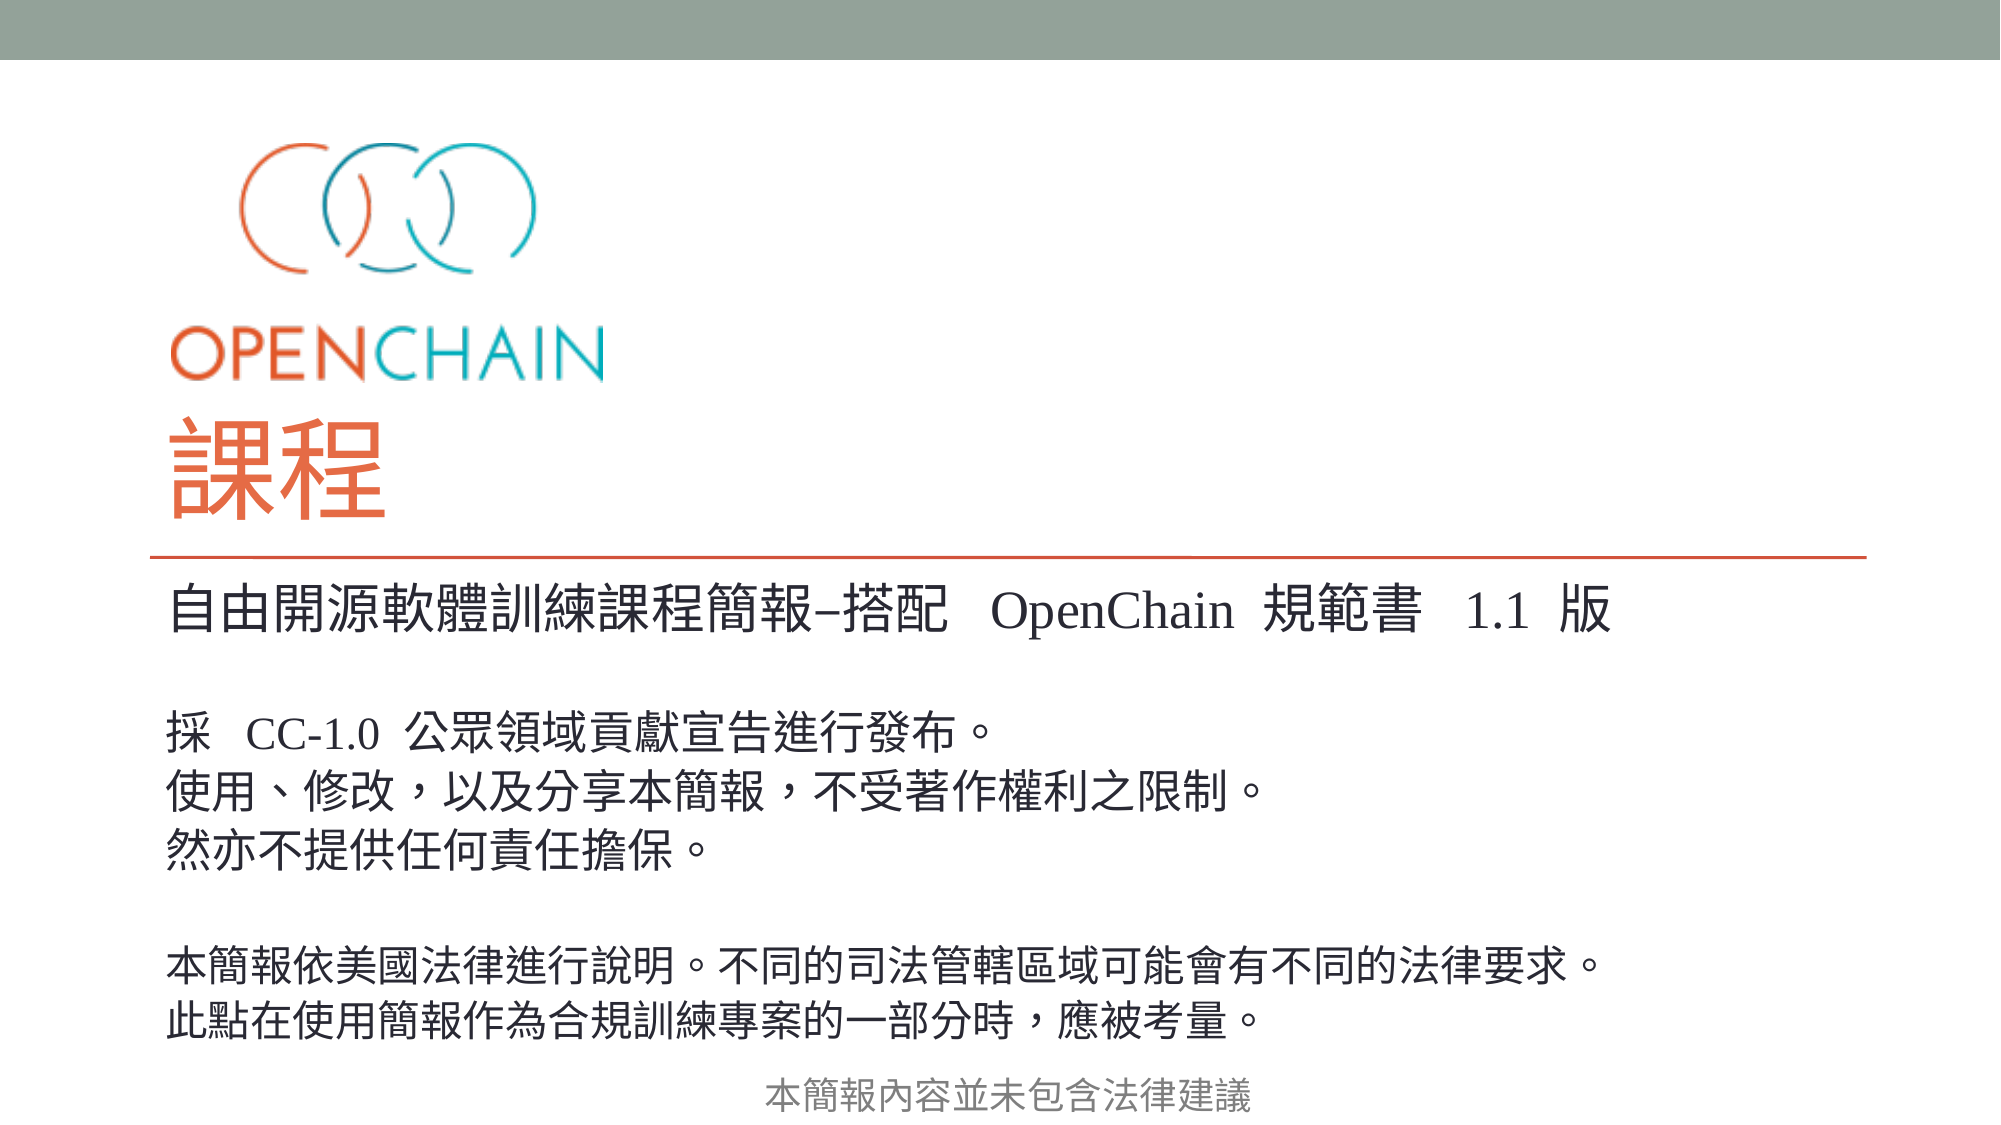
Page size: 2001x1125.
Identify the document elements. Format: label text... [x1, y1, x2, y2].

subtitle 自由開源軟體訓練課程簡報–搭配 OpenChain 規範書 1.1 版 採 CC-1.0 公眾領域貢獻宣告進行發布。 使用、修改，以及分享本簡報，不受著作權利之限制。 然亦不提供任何責任擔保。 本簡報依美國法律進行說明。不同的司法管轄區域可能會有不同的法律要求。 此點在使用簡報作為合規訓練專案的一部分時，應被考量。 [150, 575, 1866, 1031]
title 課程 [150, 224, 1867, 542]
picture [171, 143, 603, 384]
